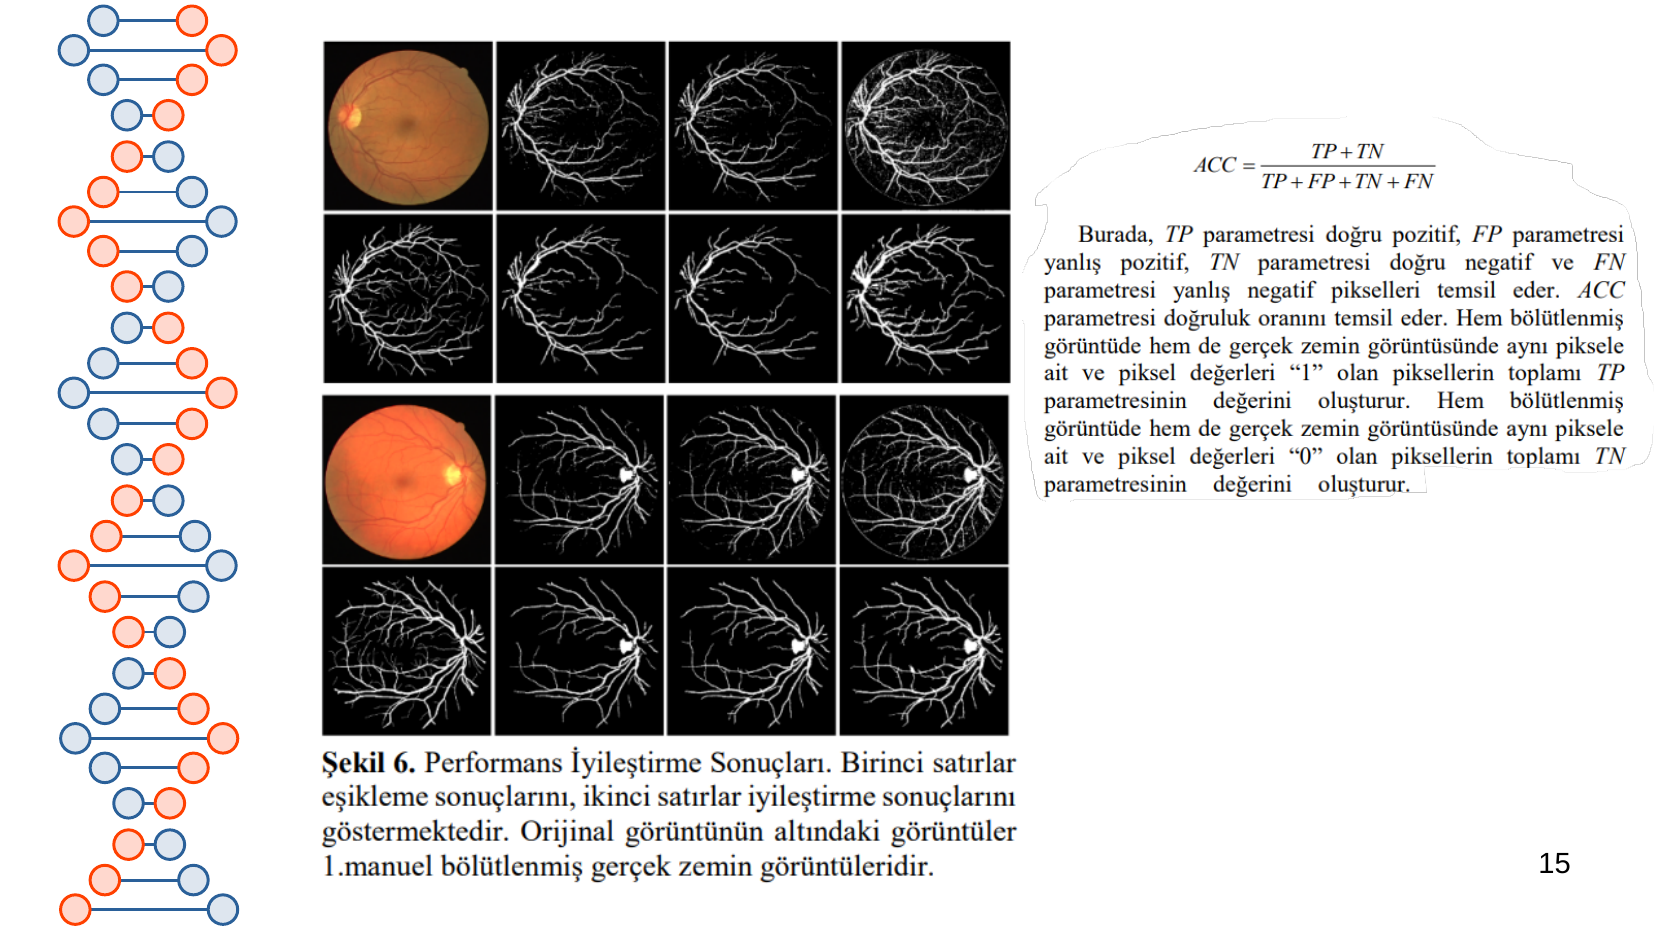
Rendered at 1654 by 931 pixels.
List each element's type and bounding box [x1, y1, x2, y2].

picture [304, 29, 1654, 890]
